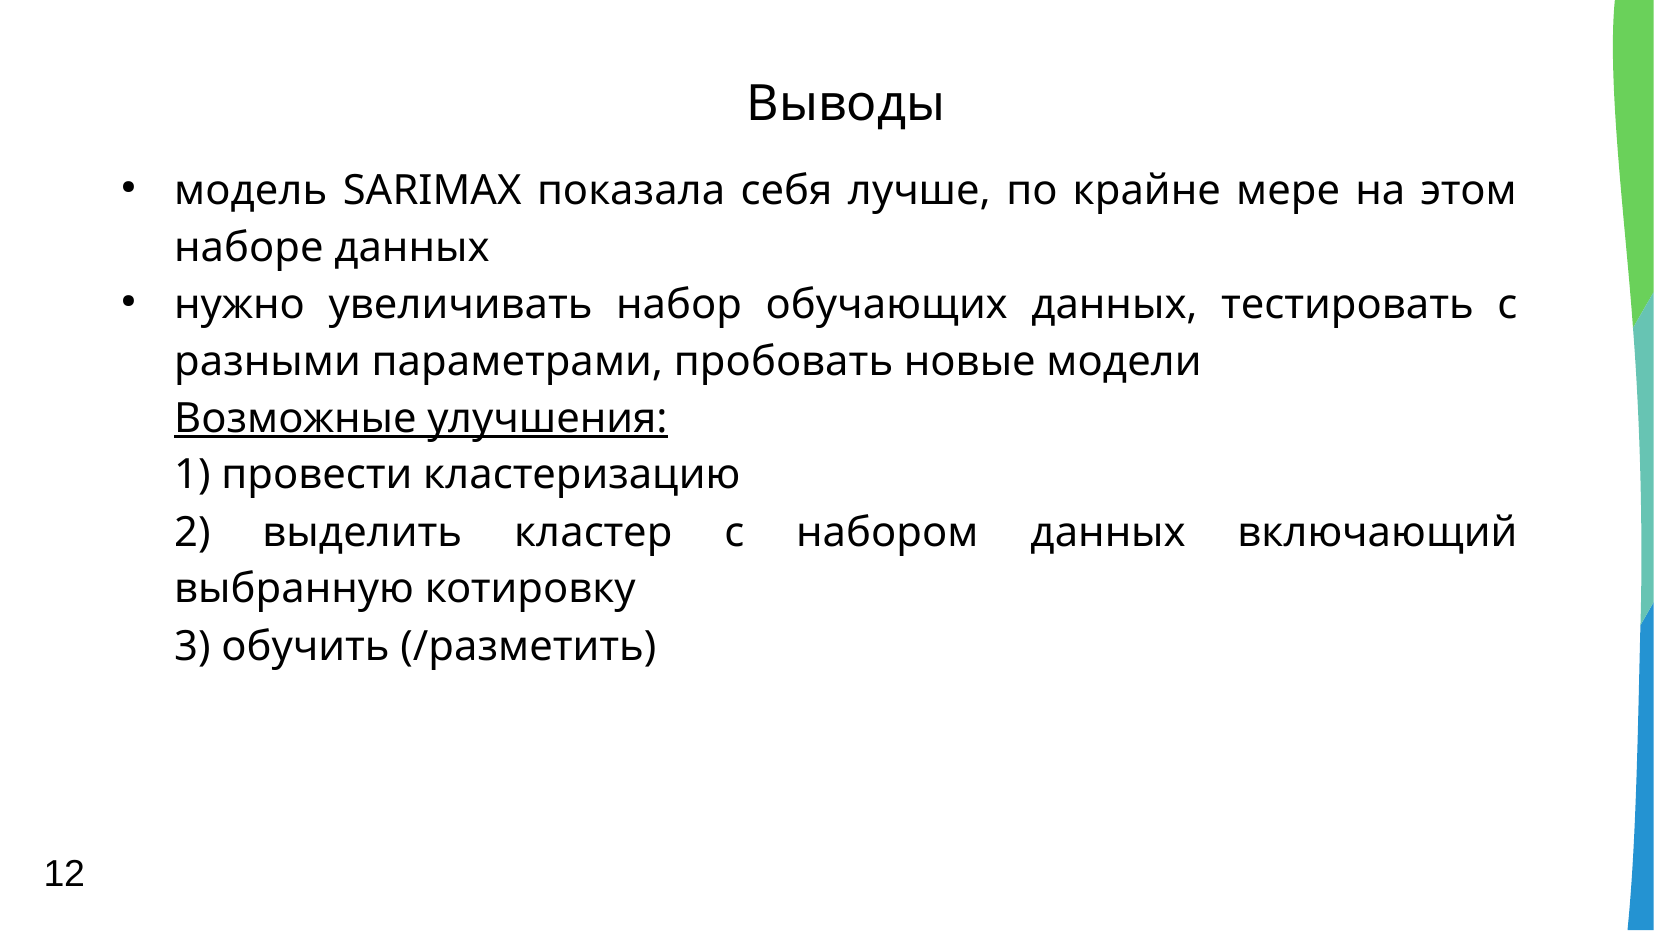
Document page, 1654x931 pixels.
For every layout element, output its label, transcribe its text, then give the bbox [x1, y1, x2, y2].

text_box Выводы модель SARIMAX показала себя лучше, по крайне мере на этом наборе данных нужно увеличивать набор обучающих данных, тестировать с разными параметрами, пробовать новые модели Возможные улучшения: 1) провести кластеризацию 2) выделить кластер с набором данных включающий выбранную котировку 3) обучить (/разметить) [88, 59, 1533, 848]
text_box <номер> [28, 845, 591, 916]
